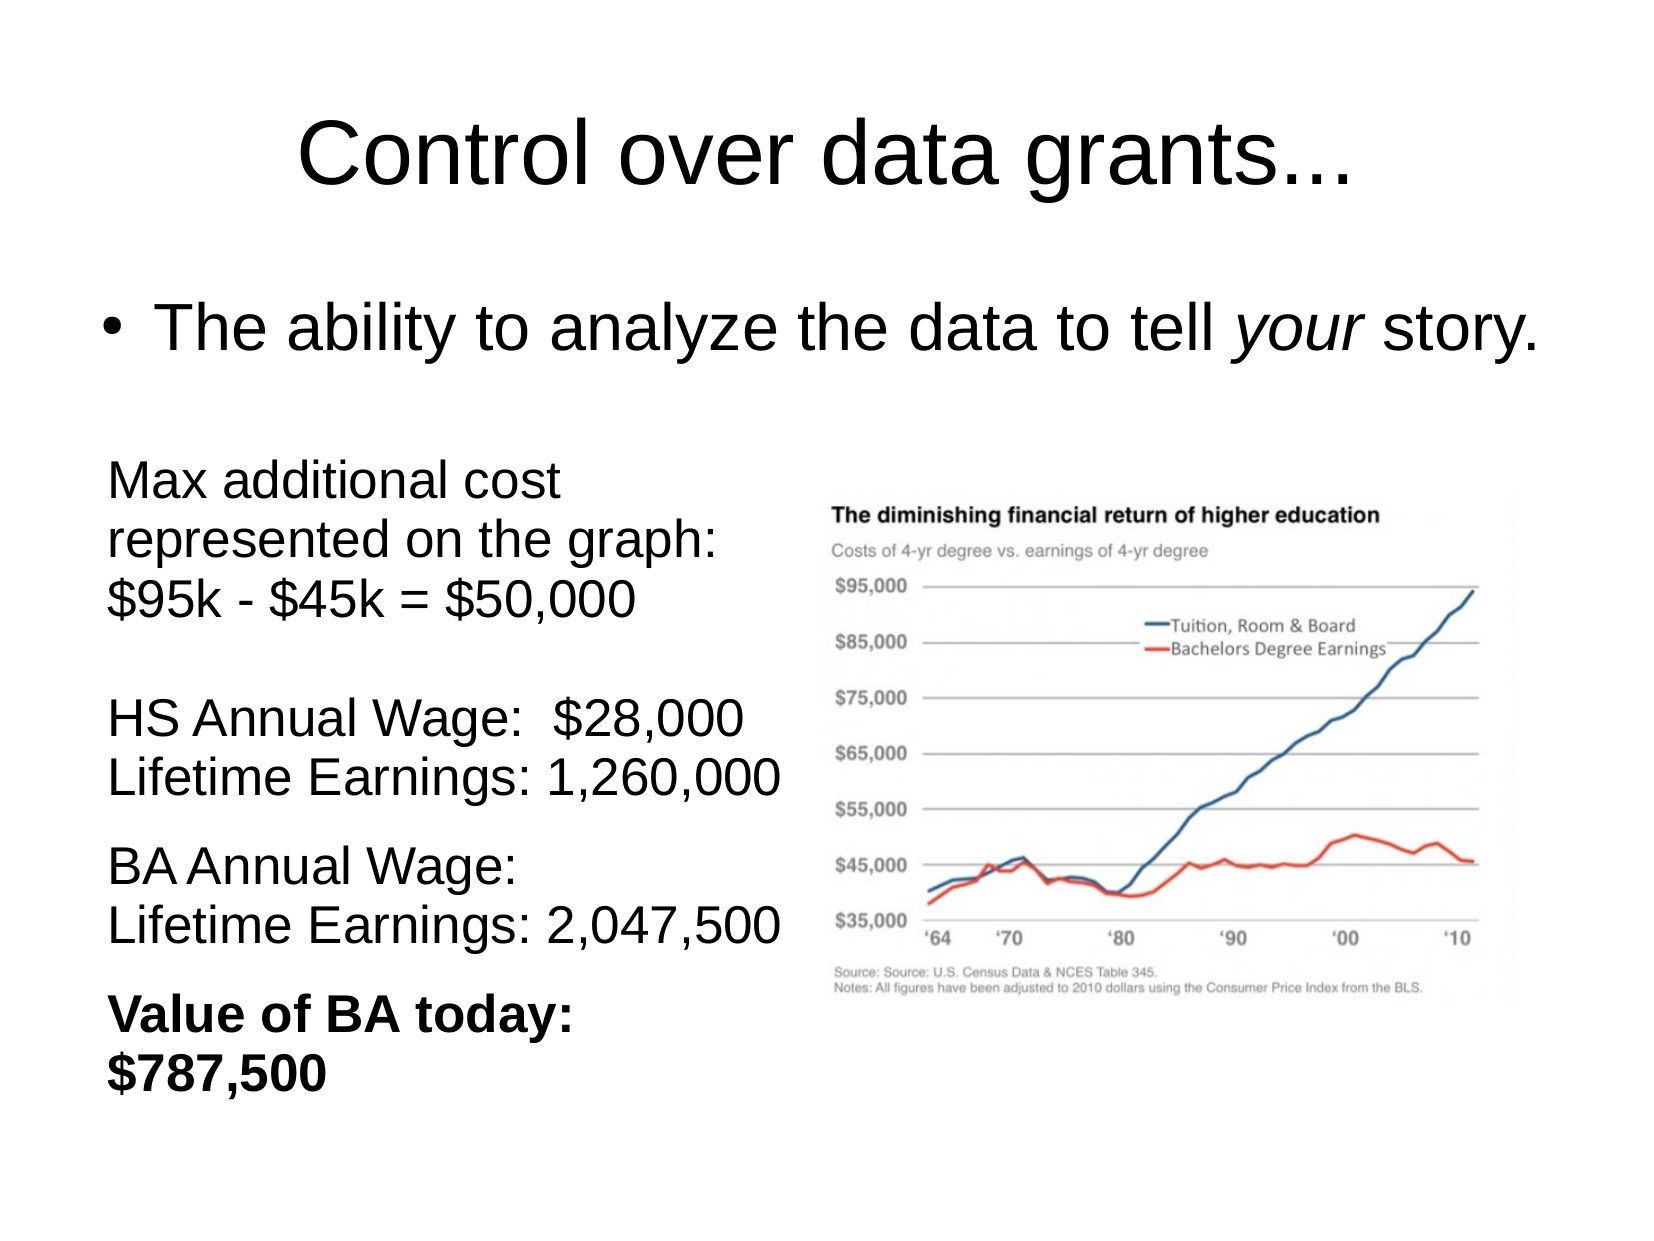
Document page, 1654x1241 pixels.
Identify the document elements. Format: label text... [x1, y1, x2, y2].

title Control over data grants... [82, 49, 1571, 257]
picture [819, 494, 1516, 1009]
list The ability to analyze the data to tell your story. [82, 290, 1571, 1141]
list Max additional cost represented on the graph: $95k - $45k = $50,000 HS Annual Wage: $28,000 Lifetime Earnings: 1,260,000 BA Annual Wage: Lifetime Earnings: 2,047,500 Value of BA today: $787,500 [37, 450, 796, 1111]
